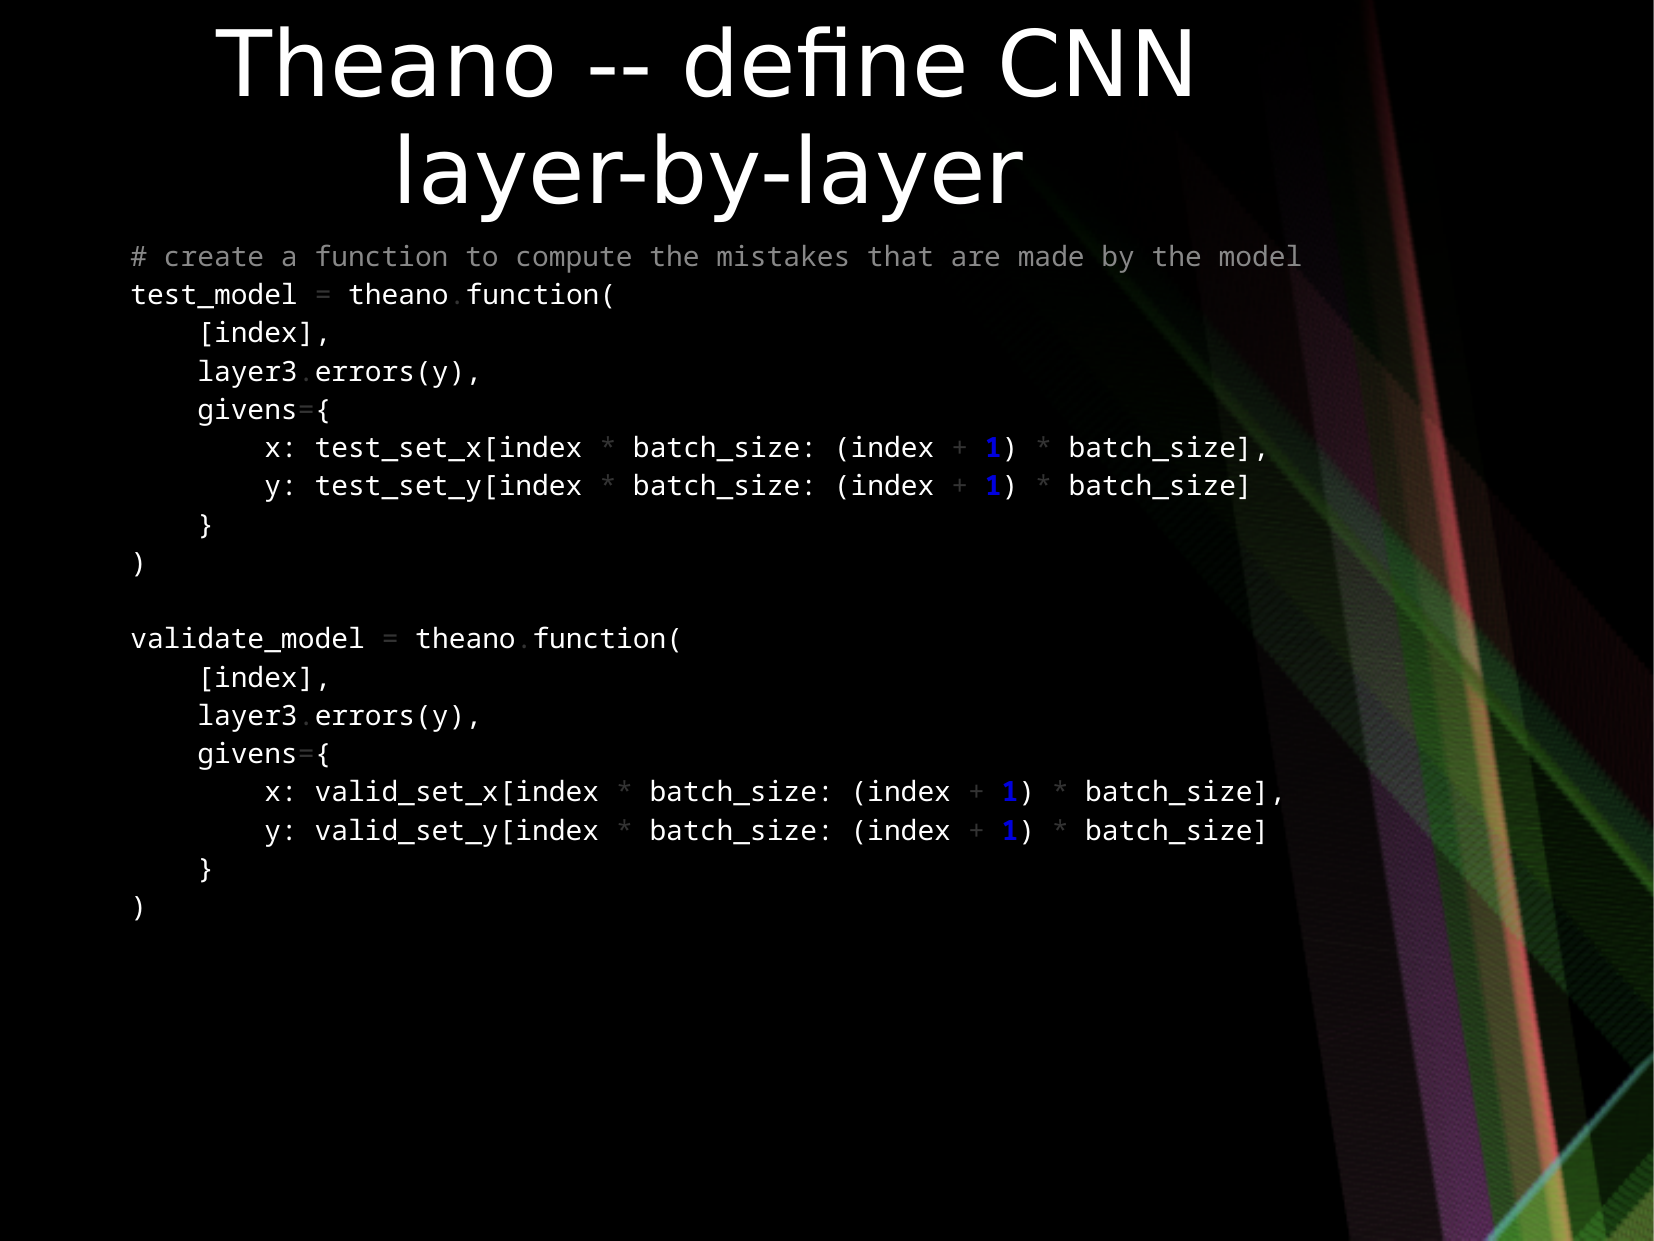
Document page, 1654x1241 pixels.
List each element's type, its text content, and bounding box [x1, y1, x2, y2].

list # create a function to compute the mistakes that are made by the model test_model = theano.function( [index], layer3.errors(y), givens={ x: test_set_x[index * batch_size: (index + 1) * batch_size], y: test_set_y[index * batch_size: (index + 1) * batch_size] } ) validate_model = theano.function( [index], layer3.errors(y), givens={ x: valid_set_x[index * batch_size: (index + 1) * batch_size], y: valid_set_y[index * batch_size: (index + 1) * batch_size] } ) [118, 236, 1418, 945]
title Theano -- define CNN layer-by-layer [118, 29, 1300, 207]
picture [0, 0, 1654, 1241]
